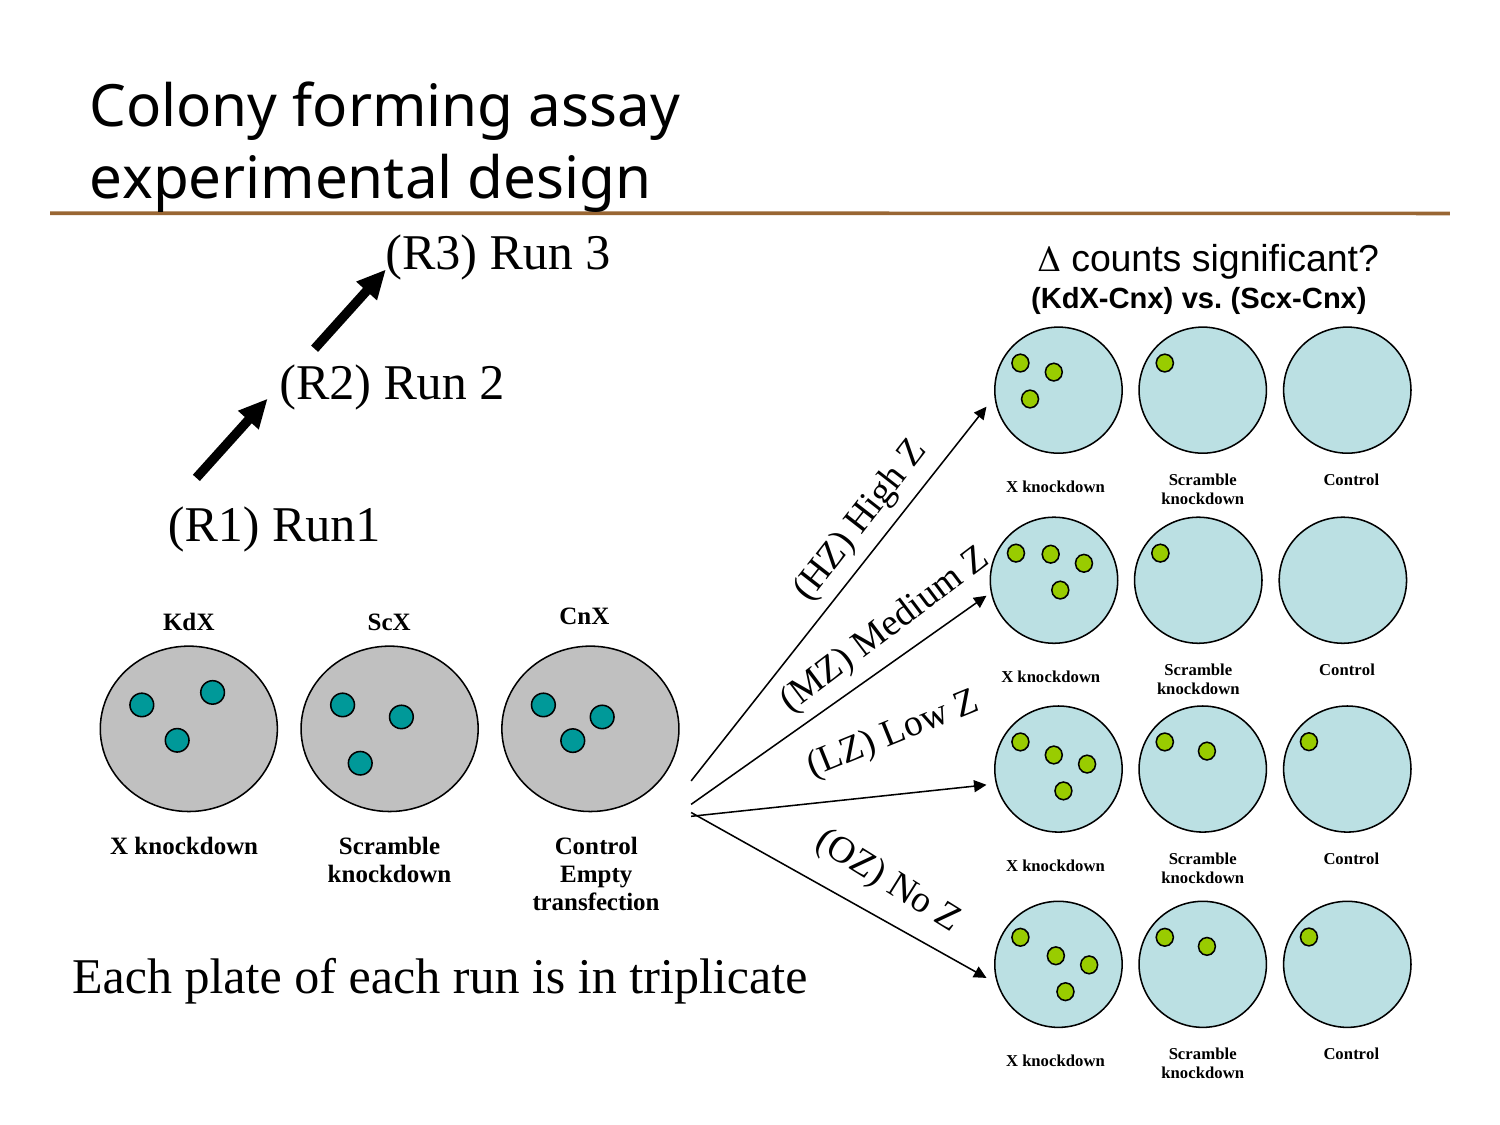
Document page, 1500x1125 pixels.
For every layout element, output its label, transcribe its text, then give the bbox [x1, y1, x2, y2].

text_box X knockdown [95, 823, 274, 869]
text_box (LZ) Low Z [782, 648, 1038, 798]
text_box  counts significant? (KdX-Cnx) vs. (Scx-Cnx) [996, 233, 1402, 328]
text_box (HZ) High Z [765, 384, 971, 624]
text_box X knockdown [991, 468, 1120, 504]
text_box [1134, 517, 1263, 644]
text_box Scramble knockdown [1138, 840, 1267, 895]
text_box [994, 706, 1123, 833]
text_box Control Empty transfection [501, 823, 691, 924]
text_box [1283, 706, 1412, 833]
text_box [994, 328, 1123, 454]
text_box Scramble knockdown [1138, 1036, 1267, 1090]
text_box (R1) Run1 [153, 485, 396, 561]
text_box [501, 646, 679, 812]
text_box [100, 646, 278, 812]
text_box ScX [352, 598, 426, 644]
text_box [1283, 901, 1412, 1028]
text_box [1139, 328, 1267, 454]
text_box [990, 517, 1118, 644]
text_box Control [1283, 461, 1420, 497]
text_box [1283, 328, 1412, 454]
text_box (OZ) No Z [792, 802, 1005, 966]
text_box X knockdown [991, 1042, 1120, 1078]
text_box X knockdown [1020, 658, 1116, 694]
text_box (R3) Run 3 [370, 233, 626, 289]
text_box (MZ) Medium Z [752, 507, 1027, 735]
text_box [994, 901, 1123, 1028]
text_box Control [1283, 840, 1420, 876]
text_box Scramble knockdown [1134, 652, 1263, 706]
text_box Control [1279, 651, 1416, 687]
text_box Each plate of each run is in triplicate [57, 937, 824, 1013]
text_box (R2) Run 2 [264, 343, 520, 419]
text_box [1139, 706, 1267, 833]
text_box [301, 646, 479, 812]
text_box Scramble knockdown [301, 823, 479, 896]
text_box CnX [544, 592, 625, 638]
text_box KdX [148, 598, 230, 644]
text_box Colony forming assay experimental design [75, 44, 1425, 233]
text_box Scramble knockdown [1138, 461, 1267, 516]
text_box X knockdown [991, 847, 1120, 883]
text_box [1139, 901, 1267, 1028]
text_box Control [1283, 1035, 1420, 1072]
text_box [1279, 517, 1407, 644]
